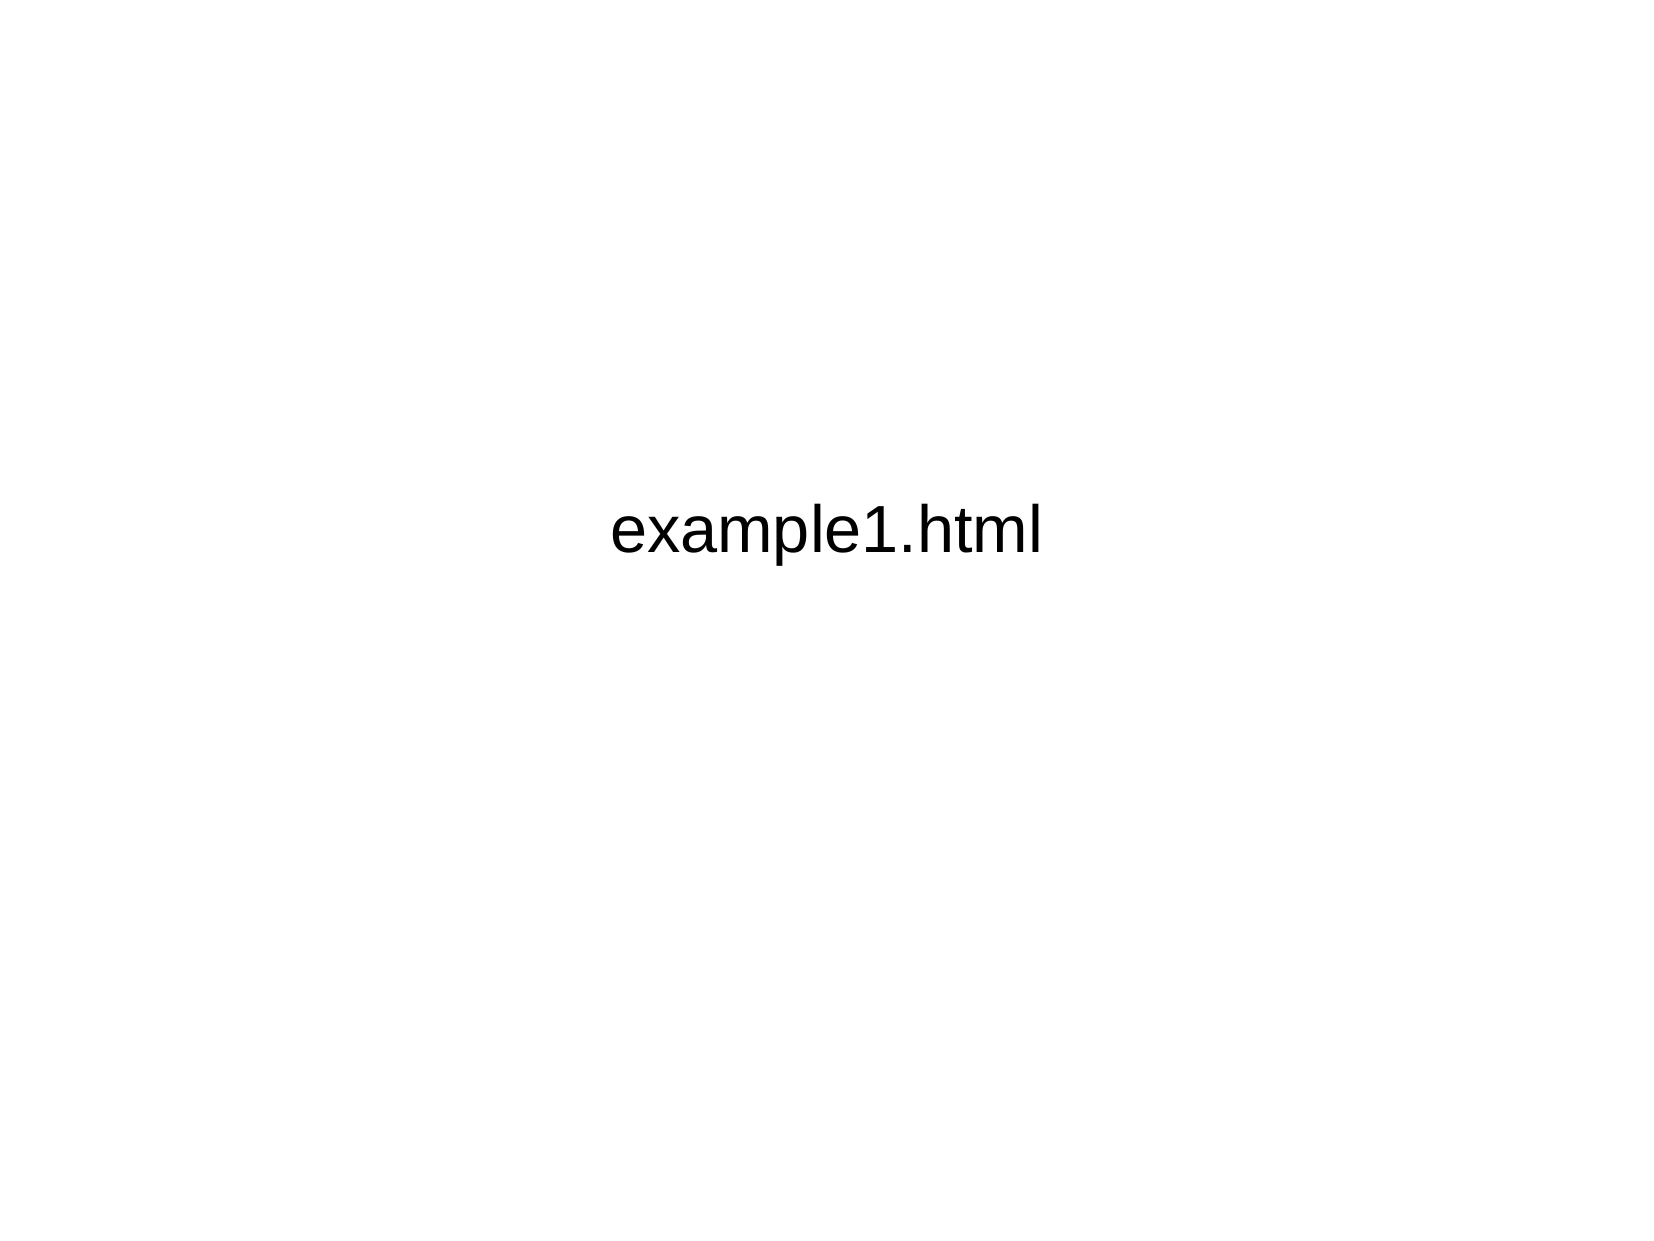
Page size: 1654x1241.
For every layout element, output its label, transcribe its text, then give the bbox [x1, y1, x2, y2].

subtitle example1.html [82, 49, 1571, 1010]
